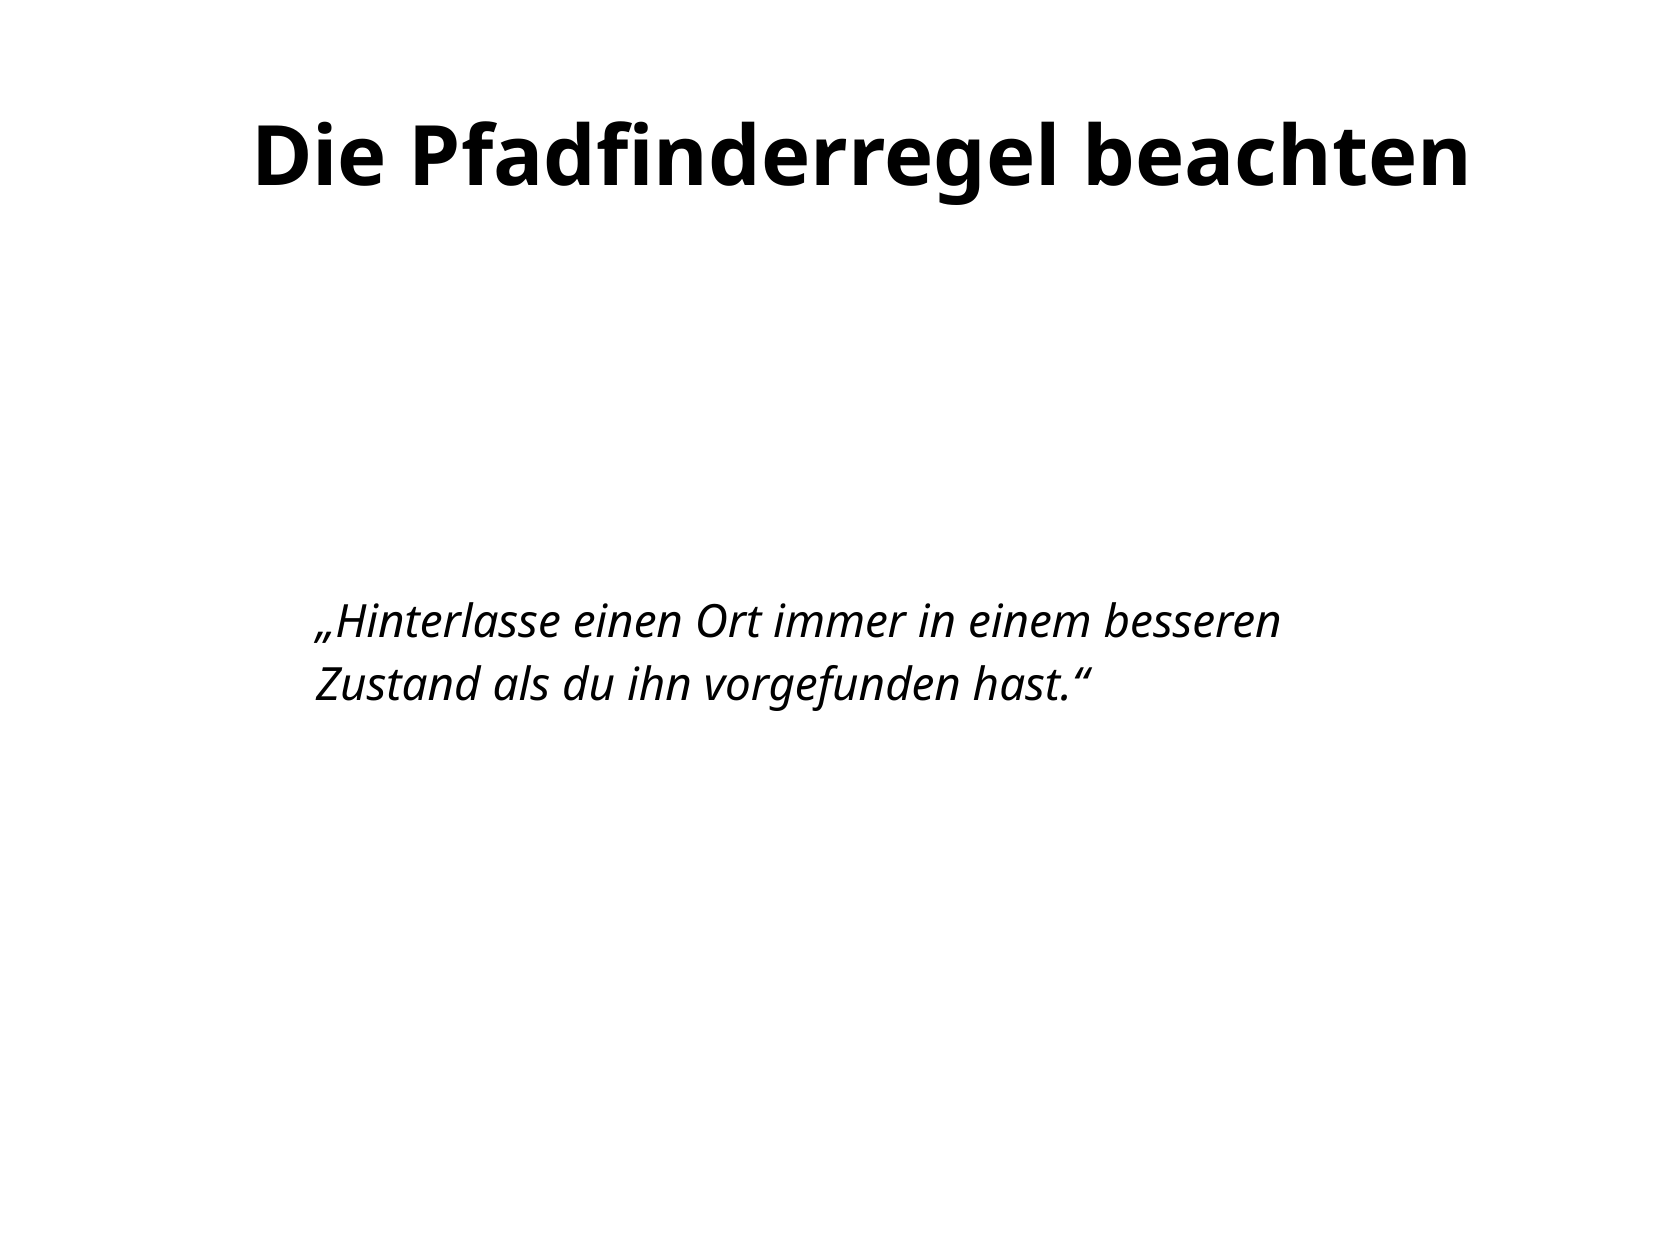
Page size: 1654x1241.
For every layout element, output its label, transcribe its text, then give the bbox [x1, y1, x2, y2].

text_box „Hinterlasse einen Ort immer in einem besseren Zustand als du ihn vorgefunden hast.“ [301, 581, 1376, 769]
title Die Pfadfinderregel beachten [82, 49, 1571, 257]
